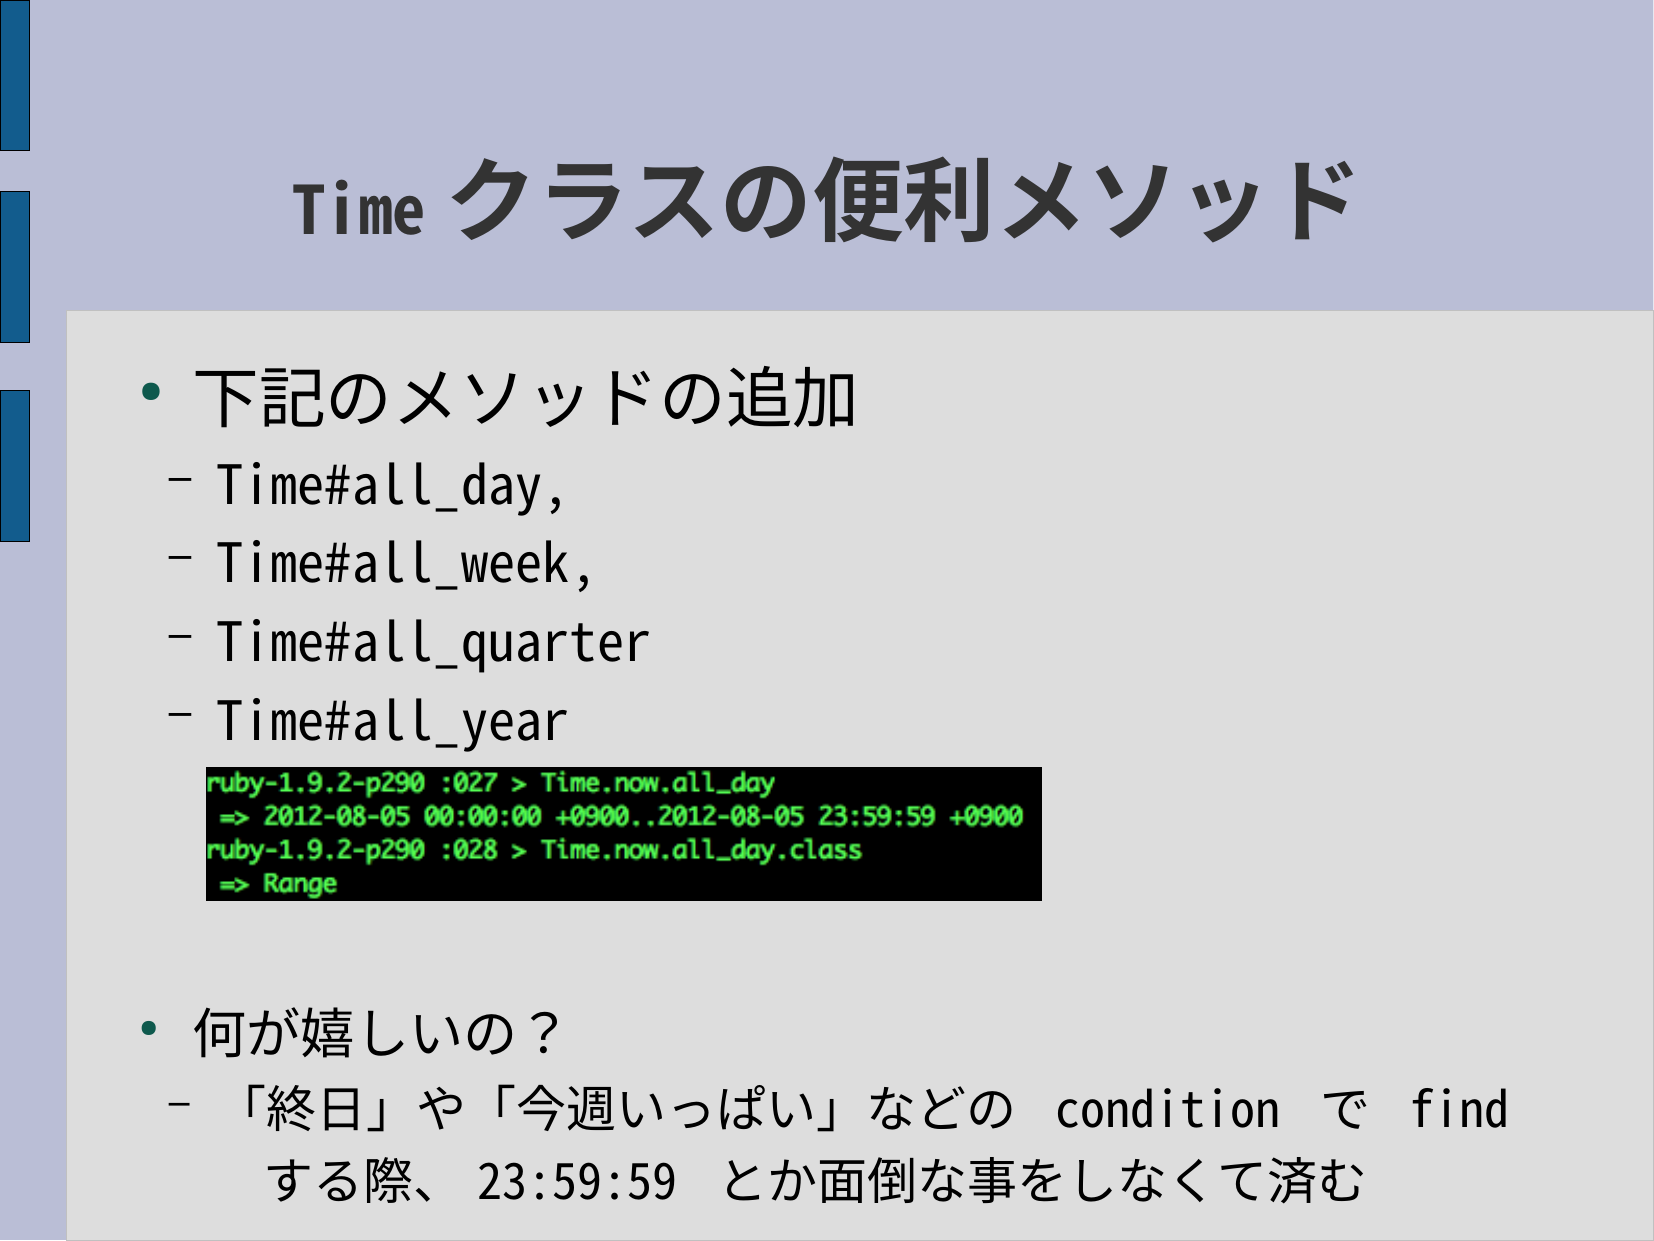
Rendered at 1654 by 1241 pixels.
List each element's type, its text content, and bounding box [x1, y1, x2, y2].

list 下記のメソッドの追加 Time#all_day, Time#all_week, Time#all_quarter Time#all_year 何が嬉しいの？ 「終日」や「今週いっぱい」などの condition で find する際、23:59:59 とか面倒な事をしなくて済む [121, 344, 1534, 1151]
title Timeクラスの便利メソッド [121, 91, 1534, 299]
picture [206, 767, 1042, 901]
